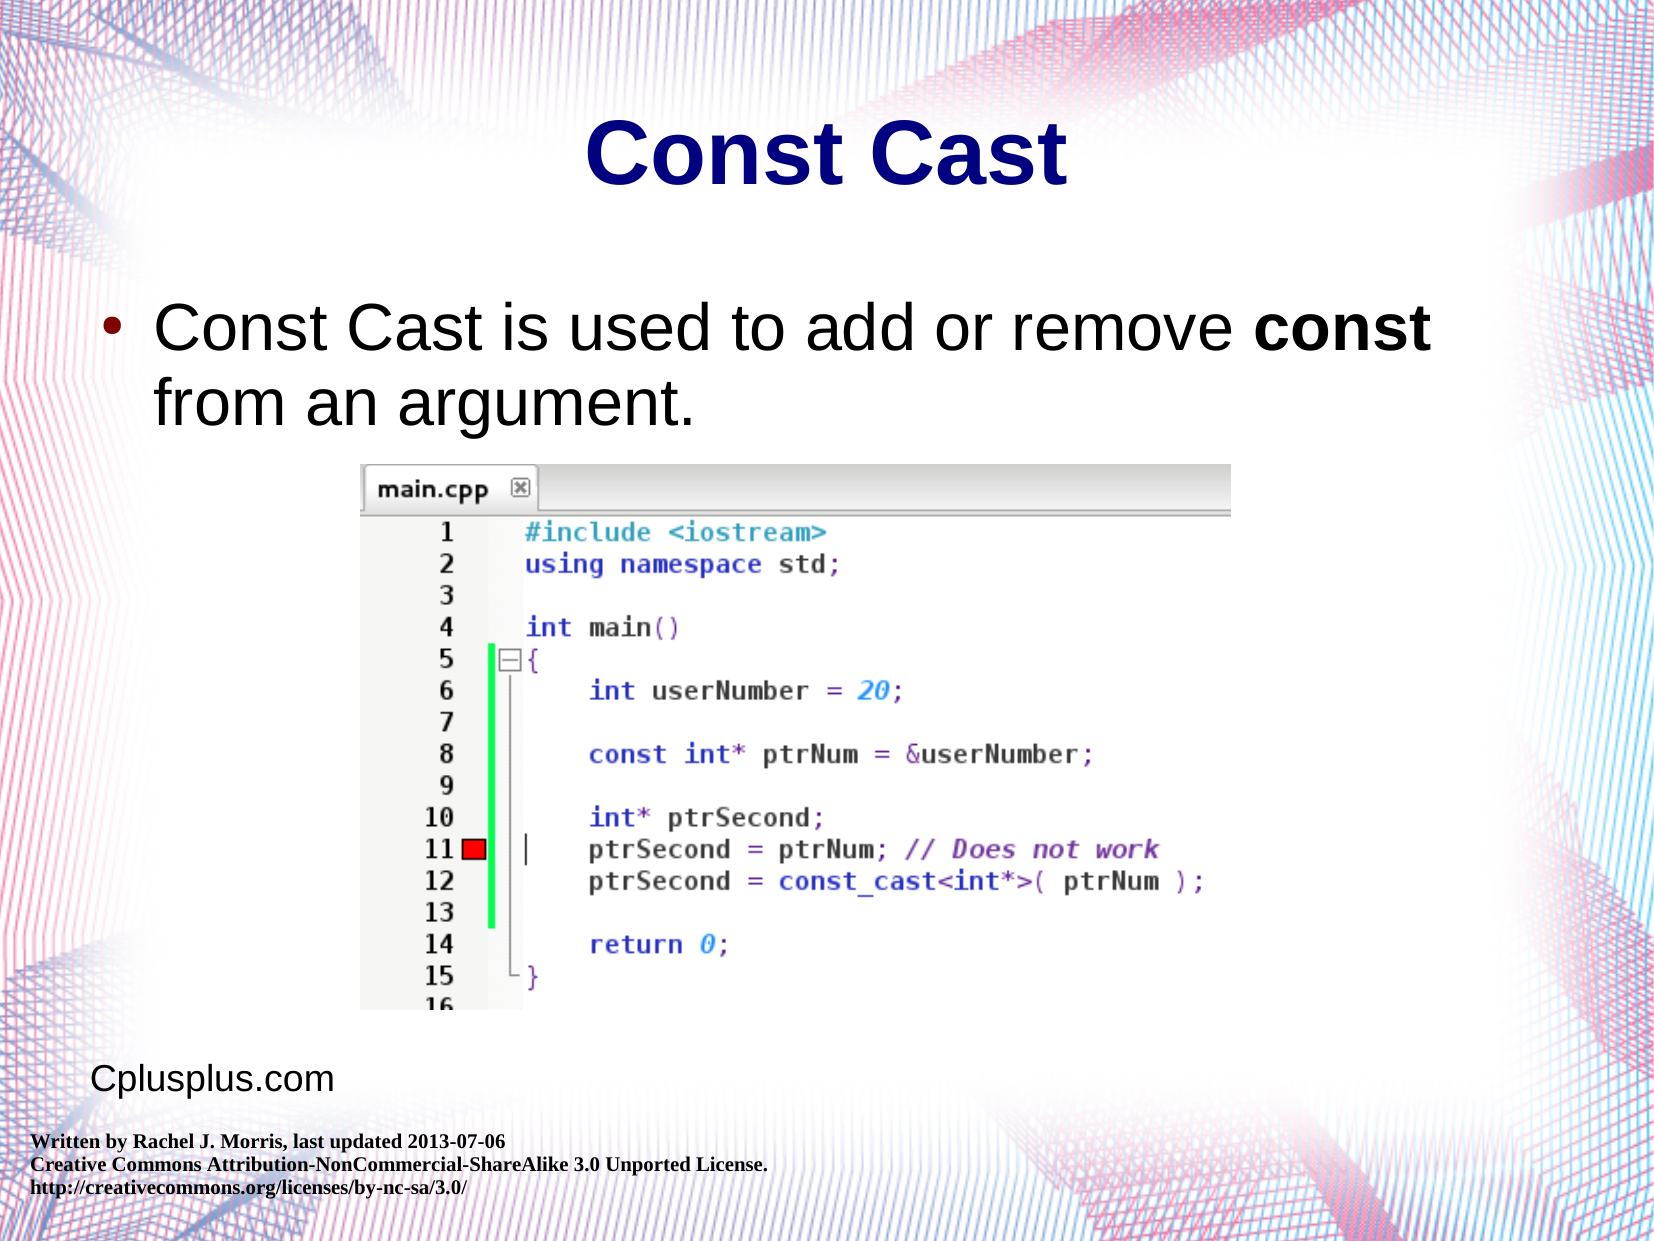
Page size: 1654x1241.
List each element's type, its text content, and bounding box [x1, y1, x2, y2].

list Const Cast is used to add or remove const from an argument. [82, 290, 1571, 1010]
picture [0, 0, 1654, 1241]
title Const Cast [82, 49, 1571, 257]
text_box Cplusplus.com [75, 1050, 631, 1107]
